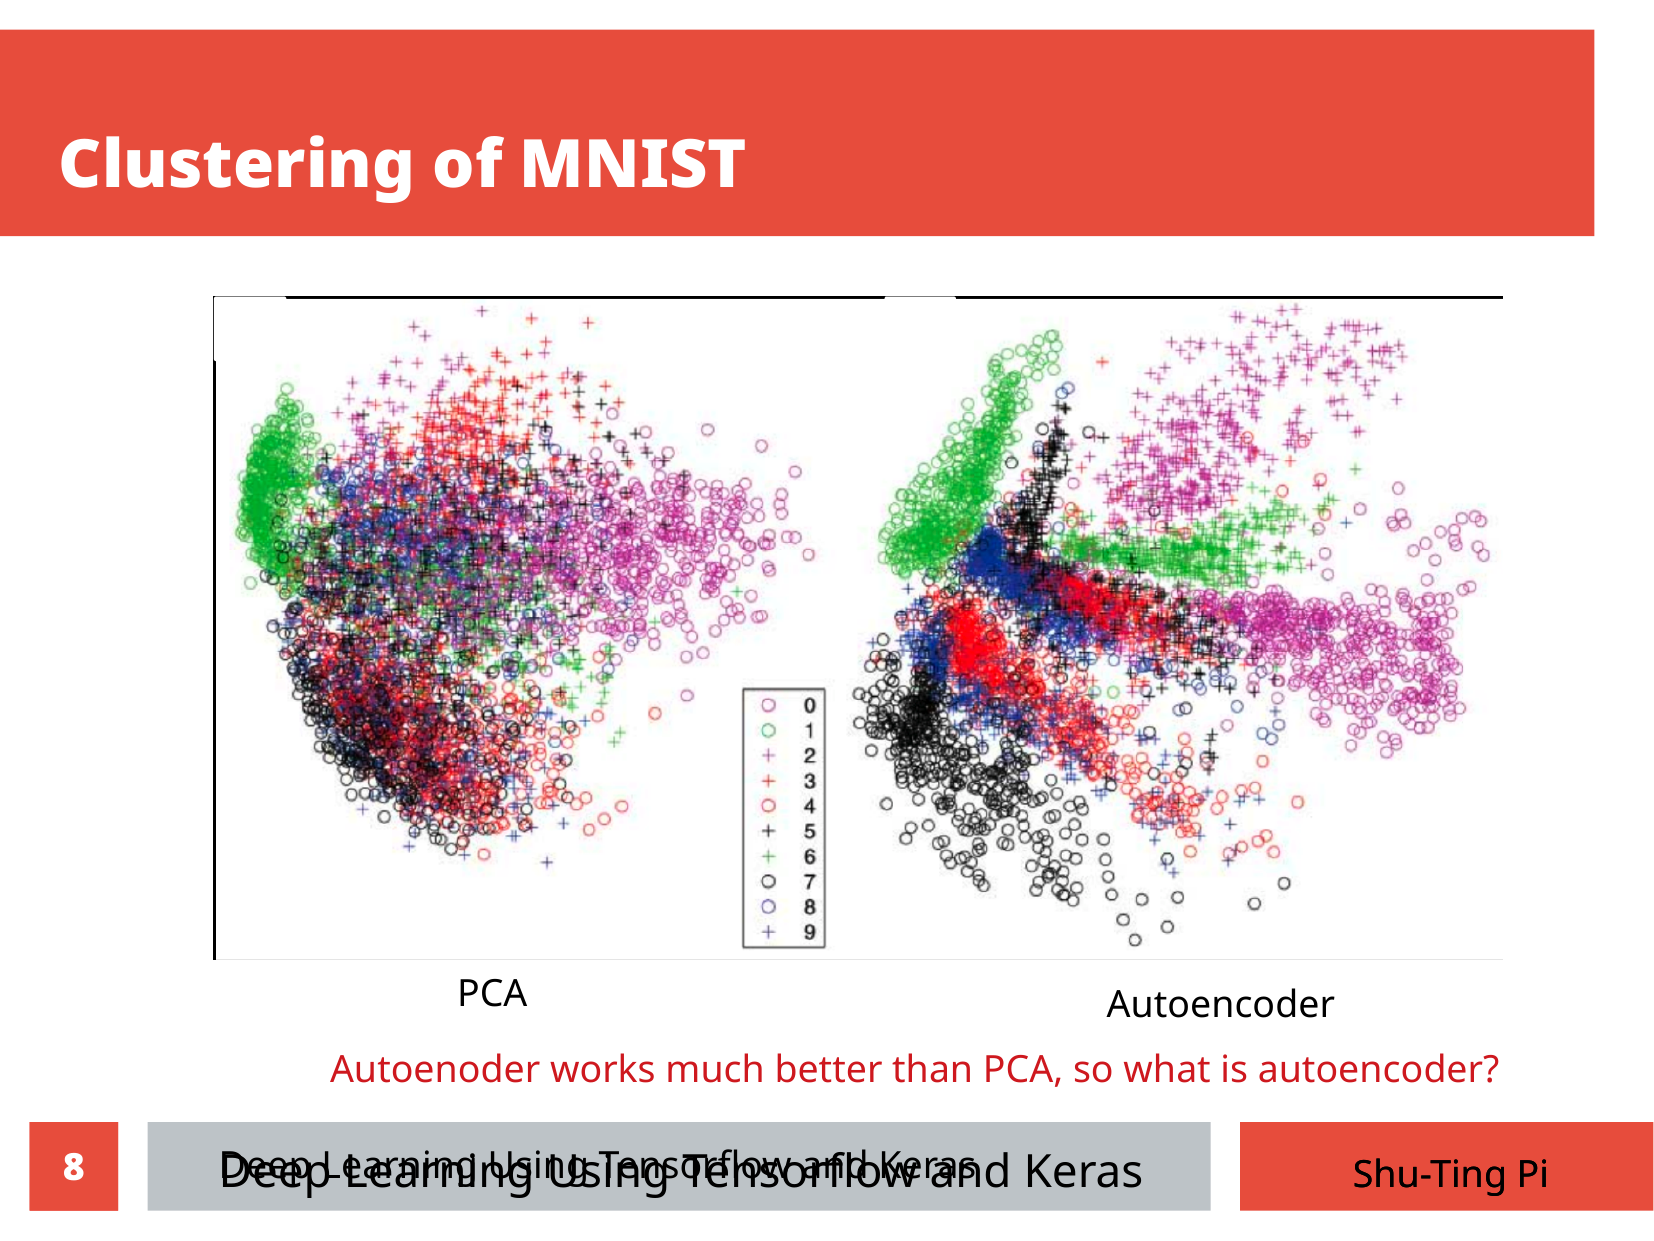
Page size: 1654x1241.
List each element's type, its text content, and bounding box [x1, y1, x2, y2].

text_box Deep Learning Using Tensorflow and Keras [204, 1130, 1212, 1217]
text_box Autoenoder works much better than PCA, so what is autoencoder? [315, 1035, 1376, 1098]
picture [213, 296, 1503, 960]
text_box PCA [442, 958, 536, 1021]
text_box Autoencoder [1091, 970, 1323, 1033]
title Clustering of MNIST [59, 59, 1595, 207]
text_box Shu-Ting Pi [1338, 1140, 1573, 1203]
